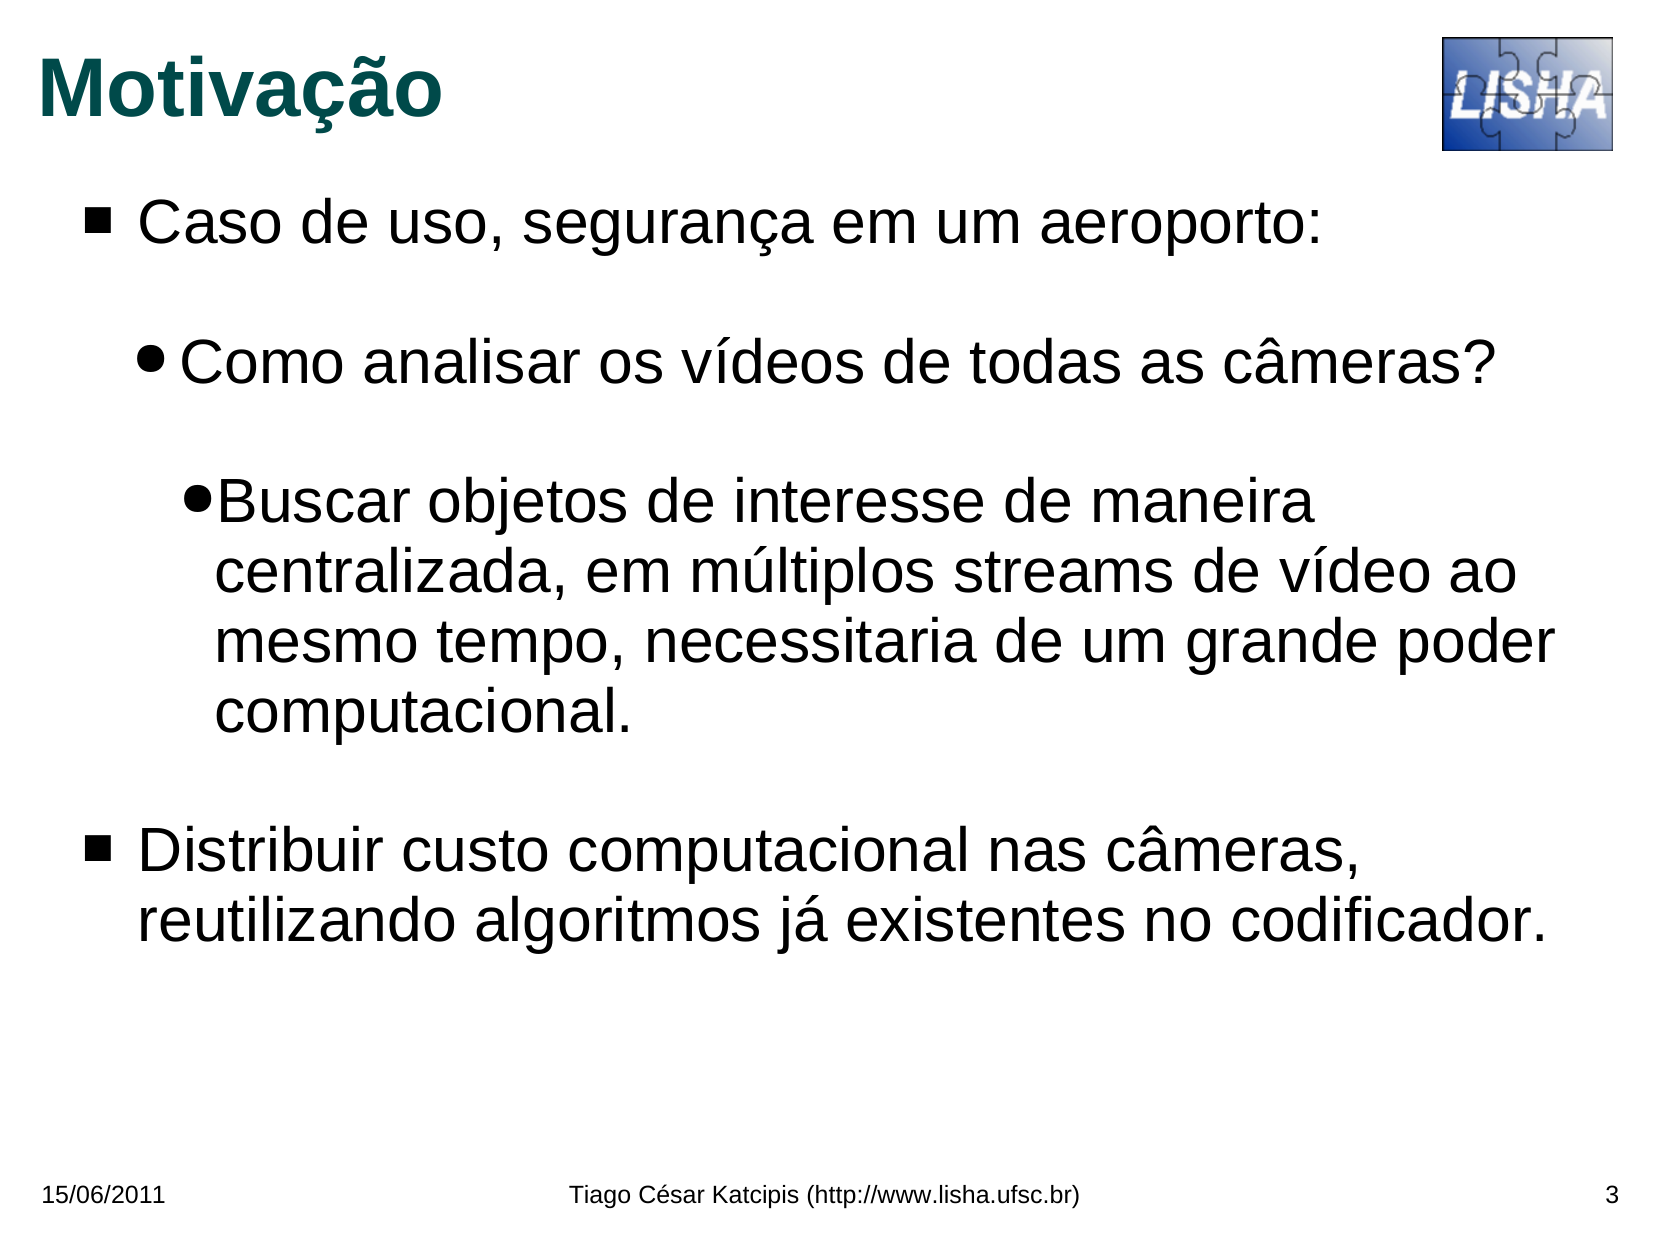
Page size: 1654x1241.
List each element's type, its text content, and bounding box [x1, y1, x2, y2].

list Caso de uso, segurança em um aeroporto: Como analisar os vídeos de todas as câmeras? Buscar objetos de interesse de maneira centralizada, em múltiplos streams de vídeo ao mesmo tempo, necessitaria de um grande poder computacional. Distribuir custo computacional nas câmeras, reutilizando algoritmos já existentes no codificador. [37, 187, 1613, 1167]
picture [1442, 37, 1613, 151]
title Motivação [37, 37, 1426, 151]
